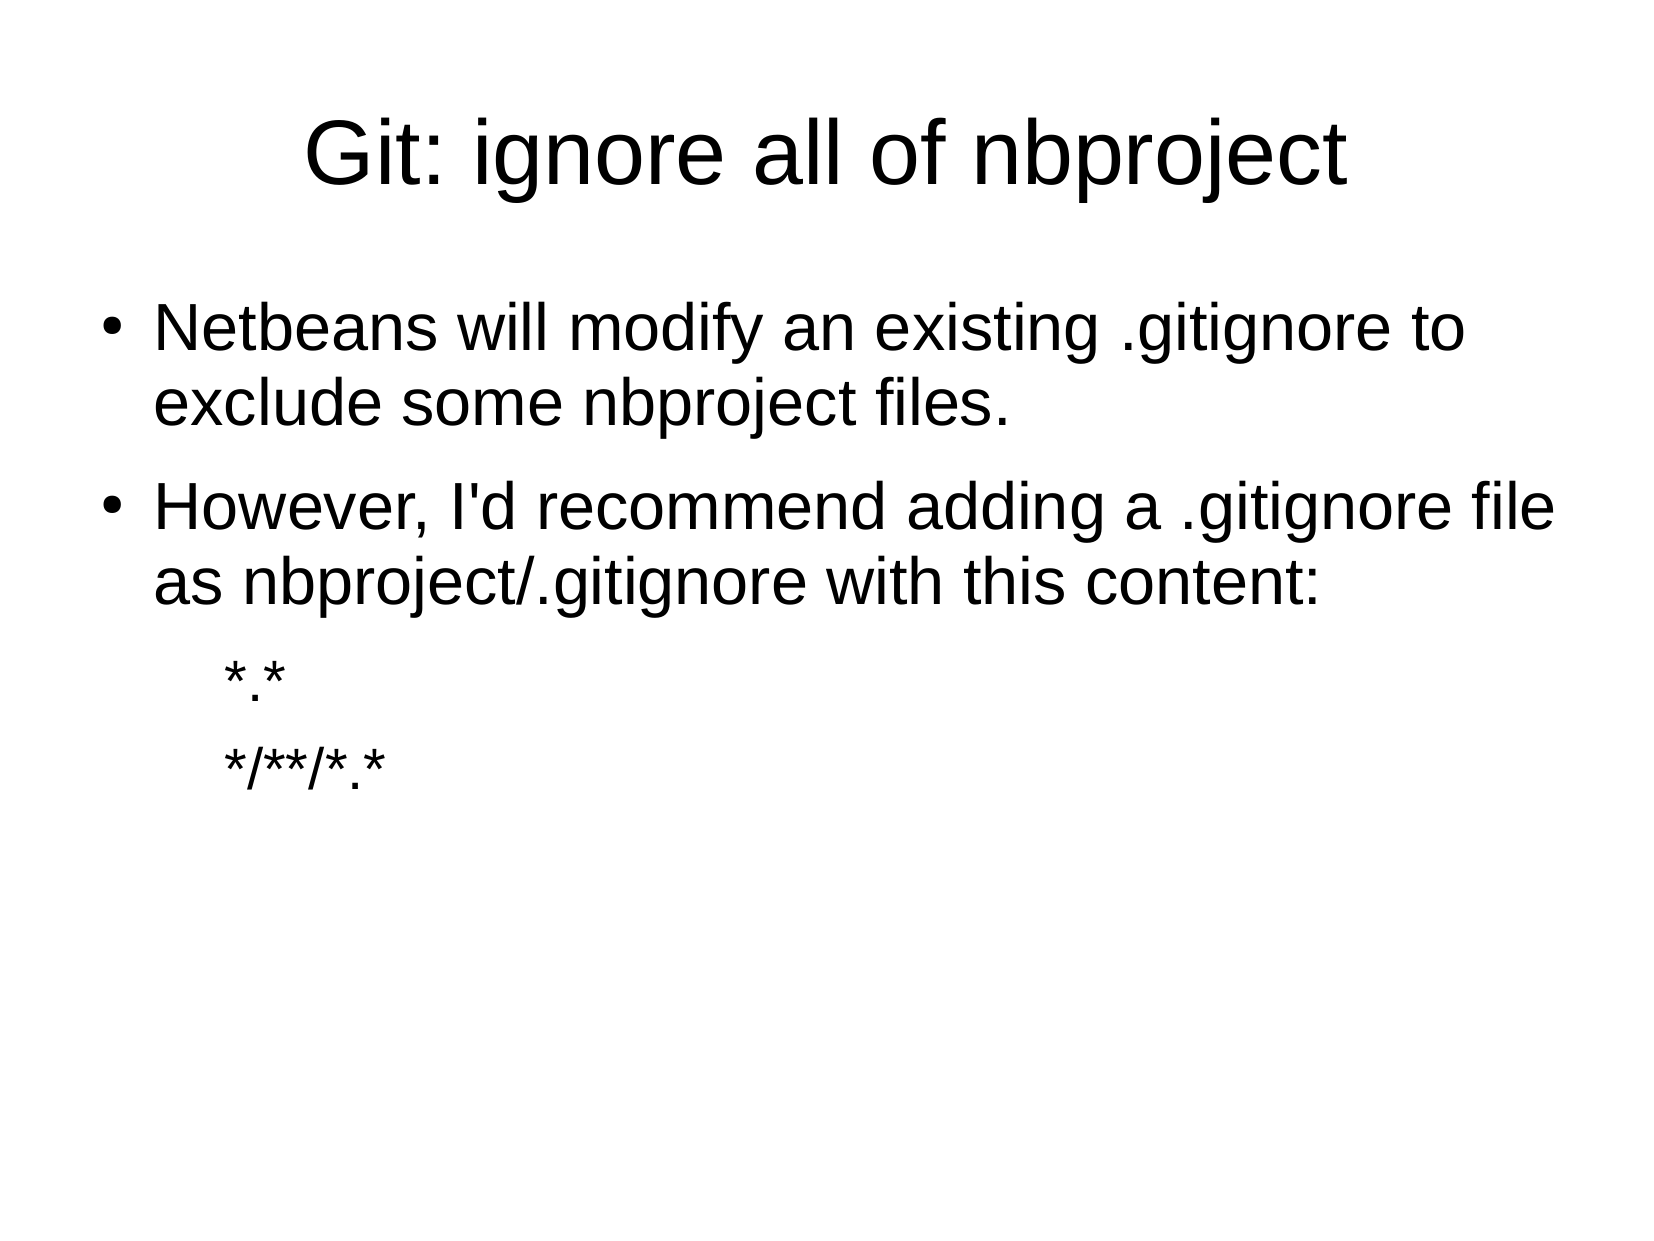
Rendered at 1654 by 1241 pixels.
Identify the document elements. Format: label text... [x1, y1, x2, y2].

title Git: ignore all of nbproject [82, 49, 1571, 257]
list Netbeans will modify an existing .gitignore to exclude some nbproject files. However, I'd recommend adding a .gitignore file as nbproject/.gitignore with this content: *.* */**/*.* [82, 290, 1571, 1010]
